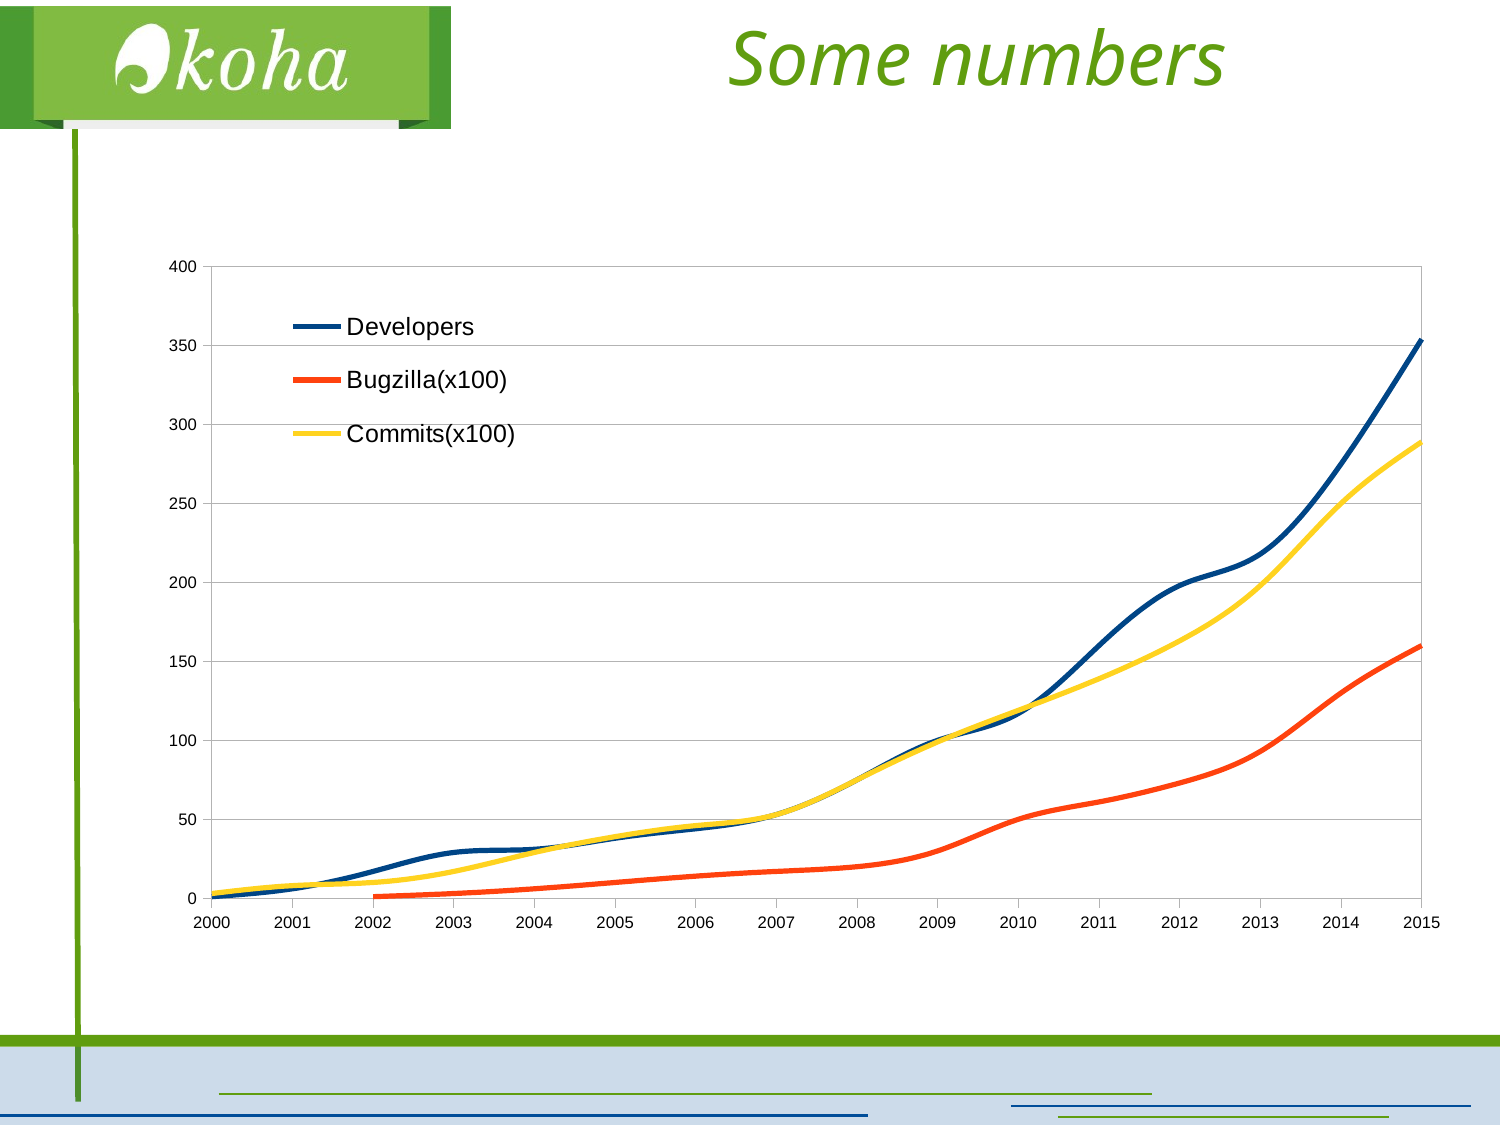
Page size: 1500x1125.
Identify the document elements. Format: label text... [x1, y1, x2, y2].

picture [0, 0, 451, 129]
chart [118, 187, 1463, 971]
title Some numbers [450, 0, 1500, 113]
